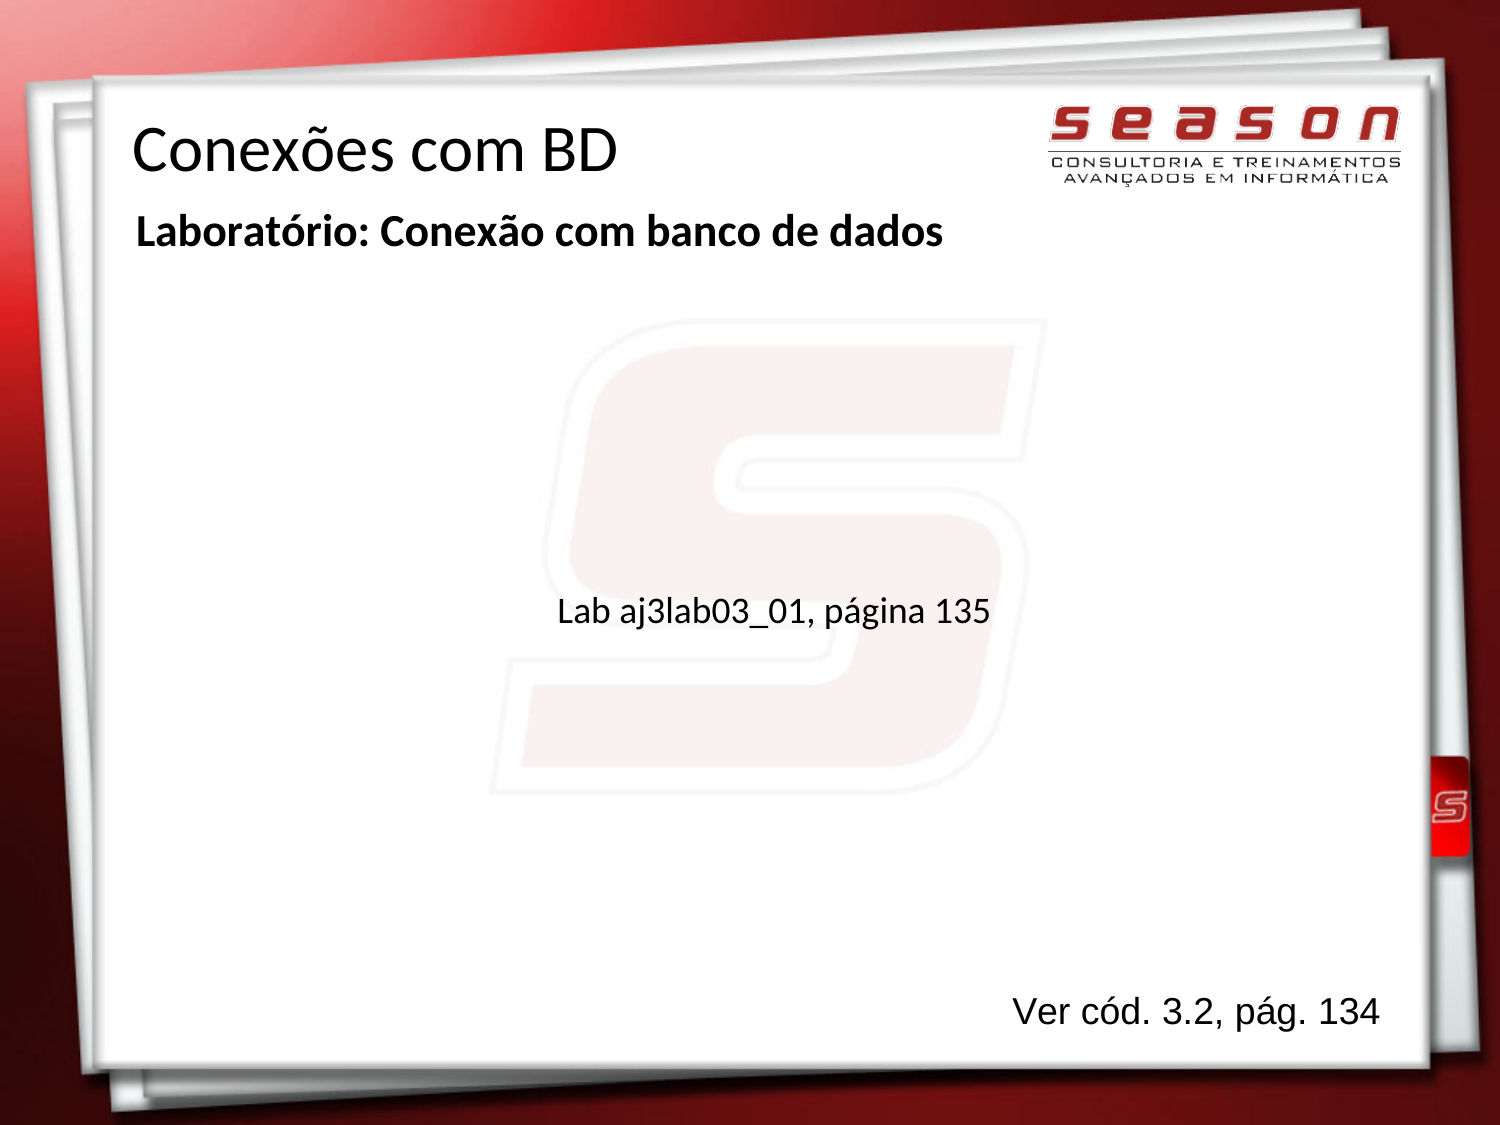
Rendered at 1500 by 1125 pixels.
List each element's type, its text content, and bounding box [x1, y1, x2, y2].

text_box Laboratório: Conexão com banco de dados [119, 200, 1240, 256]
text_box Ver cód. 3.2, pág. 134 [708, 979, 1396, 1040]
title Conexões com BD [118, 33, 1394, 257]
picture [0, 0, 1500, 1125]
text_box Lab aj3lab03_01, página 135 [207, 283, 1328, 934]
